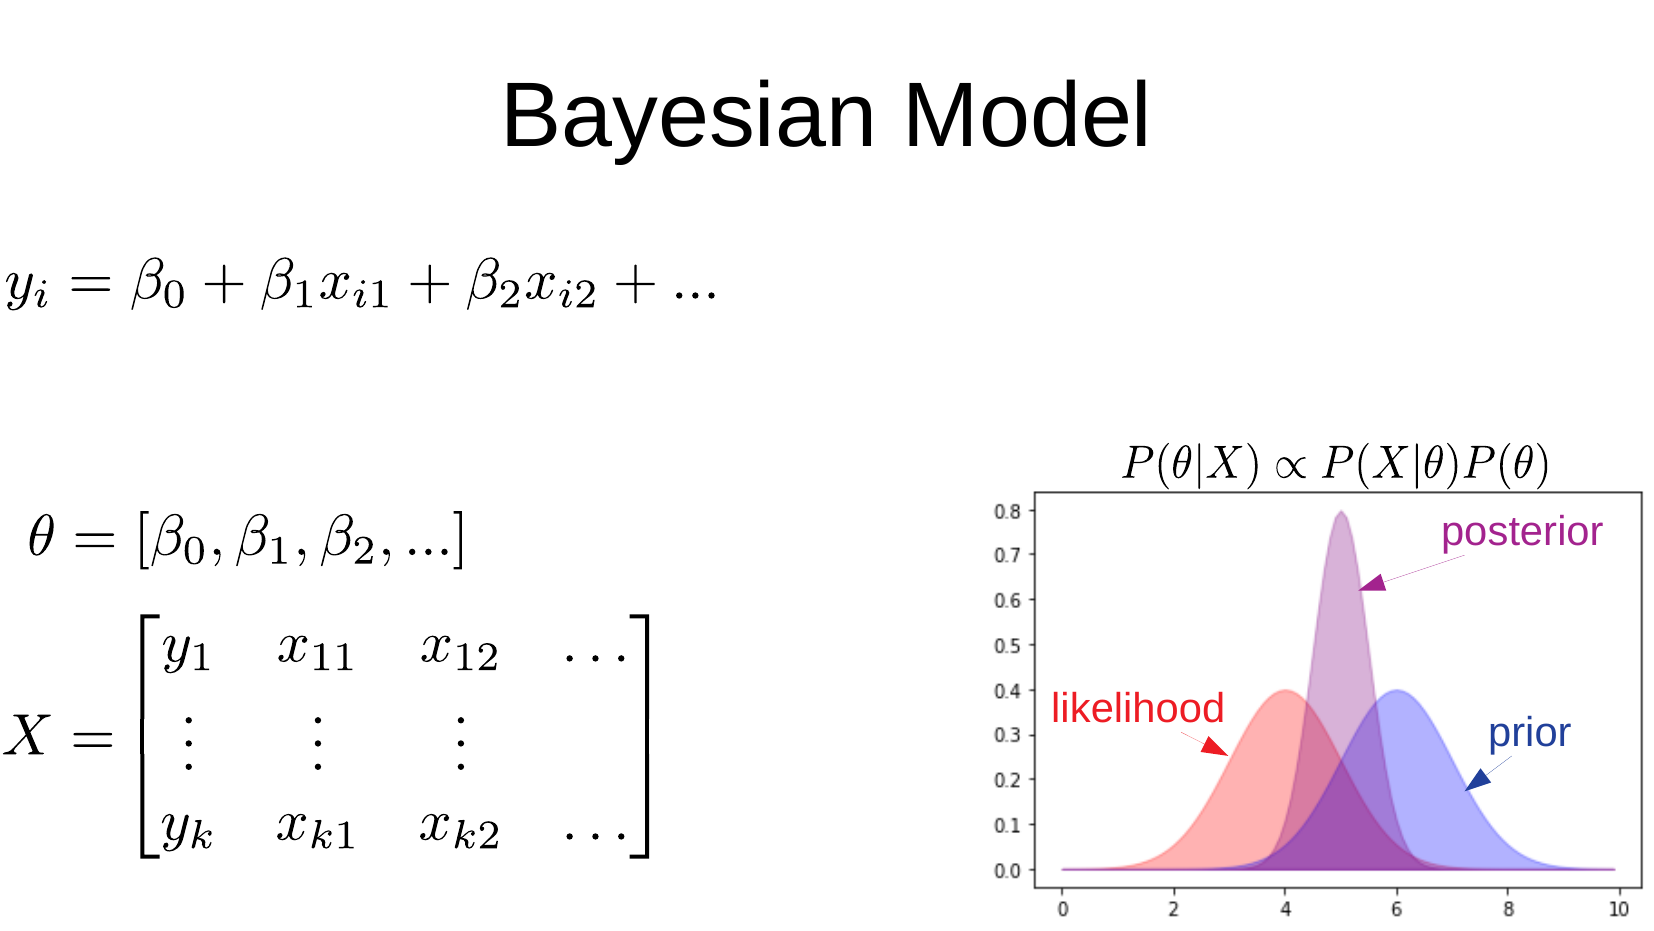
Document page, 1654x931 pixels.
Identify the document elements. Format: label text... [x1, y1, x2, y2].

text_box [1122, 442, 1548, 490]
list posterior [1370, 507, 1654, 556]
list prior [1417, 708, 1619, 756]
text_box [2, 714, 113, 755]
picture [980, 481, 1654, 931]
title Bayesian Model [82, 37, 1571, 193]
text_box [29, 511, 462, 570]
text_box [124, 614, 650, 859]
text_box [5, 257, 715, 311]
list likelihood [980, 685, 1276, 733]
